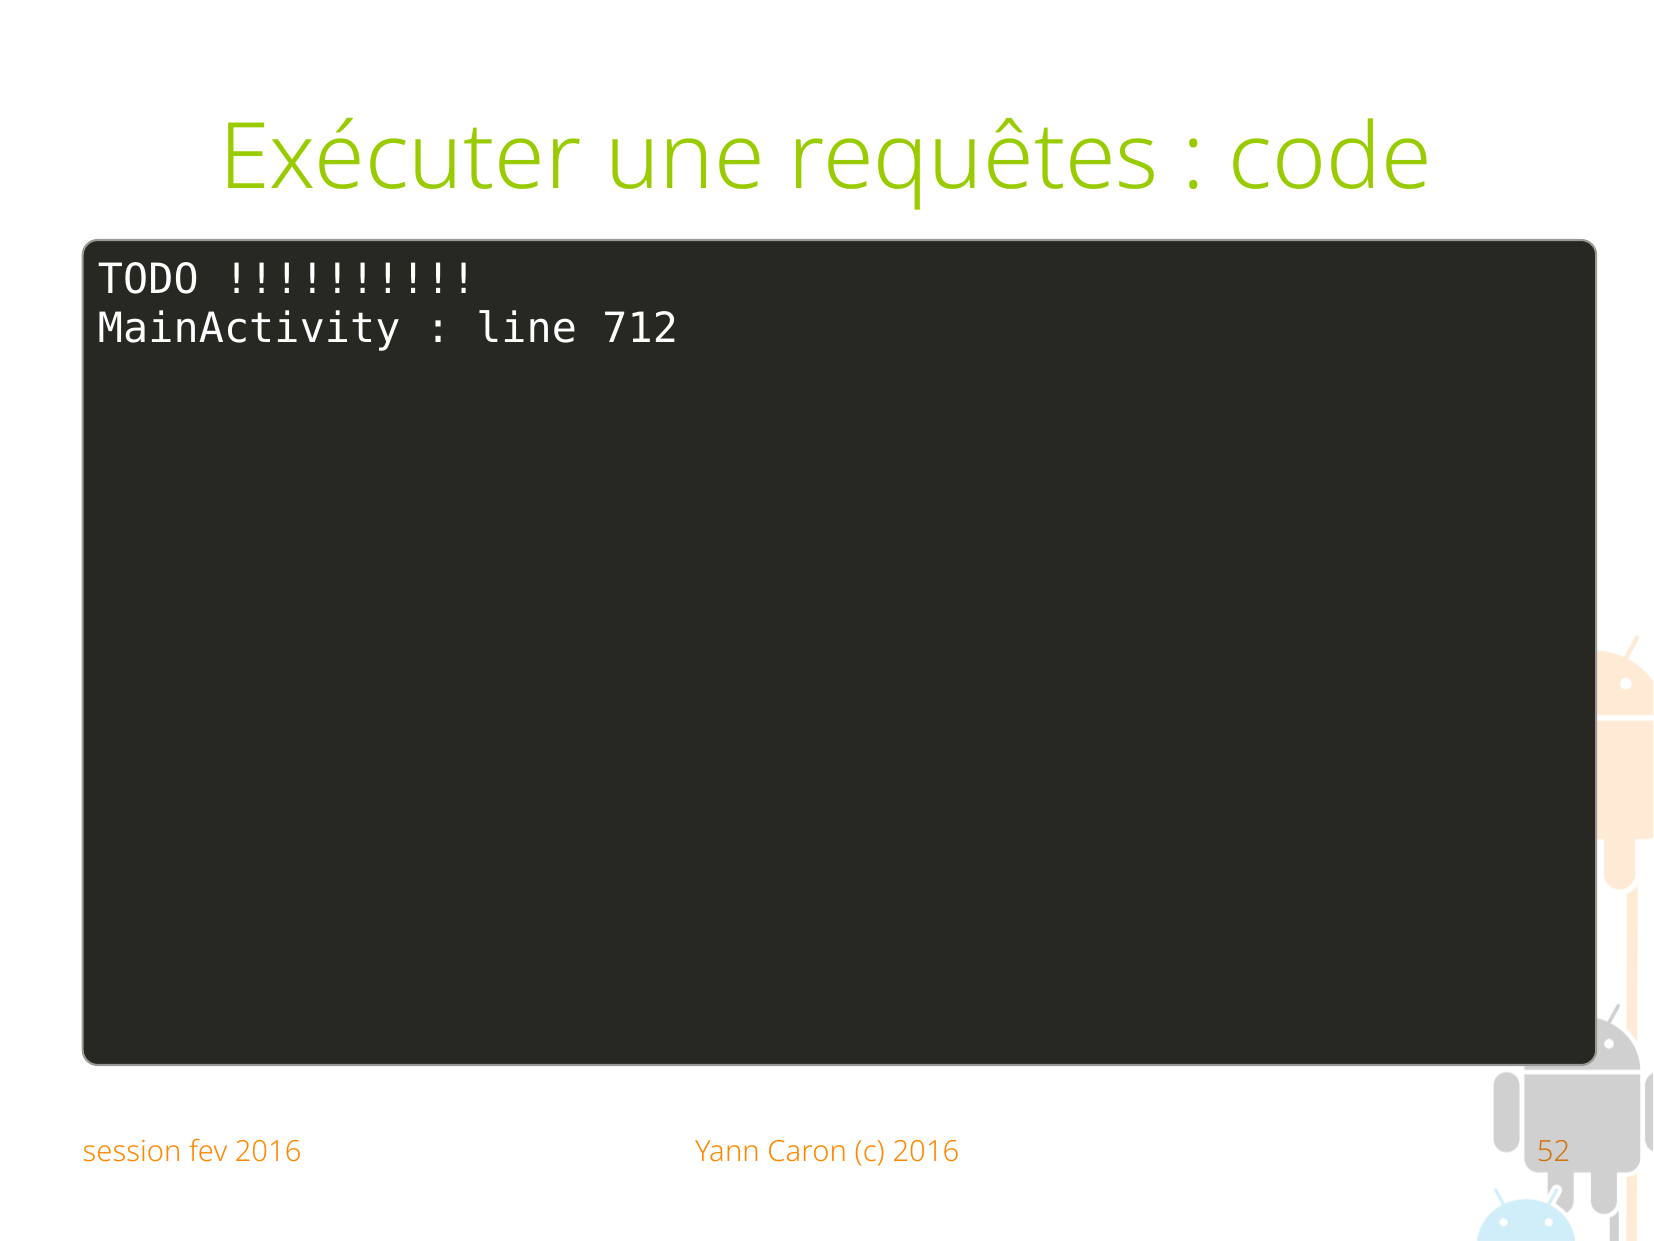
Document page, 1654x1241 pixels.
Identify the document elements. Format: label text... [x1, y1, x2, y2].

picture [240, 423, 1654, 1241]
text_box TODO !!!!!!!!!! MainActivity : line 712 [82, 240, 1597, 1066]
title Exécuter une requêtes : code [82, 49, 1571, 240]
